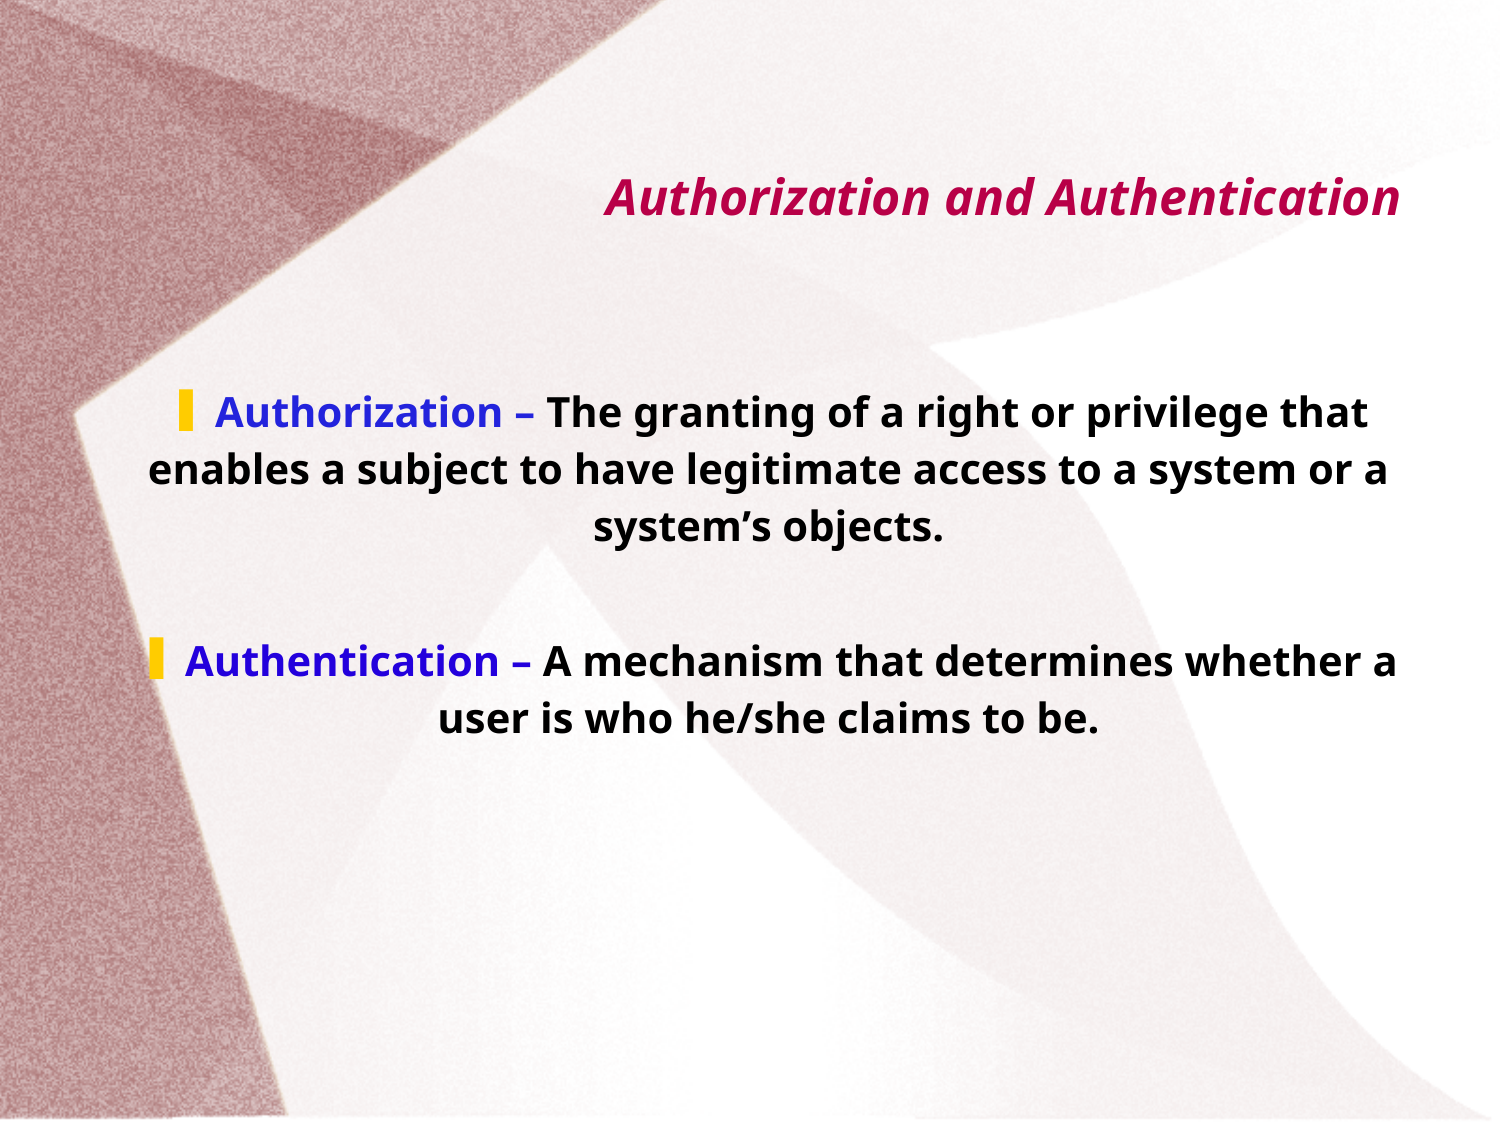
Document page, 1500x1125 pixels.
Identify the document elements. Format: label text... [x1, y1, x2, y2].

picture [0, 0, 1500, 1125]
subtitle Authorization – The granting of a right or privilege that enables a subject to have legitimate access to a system or a system’s objects. Authentication – A mechanism that determines whether a user is who he/she claims to be. [112, 375, 1426, 1088]
title Authorization and Authentication [149, 112, 1417, 238]
